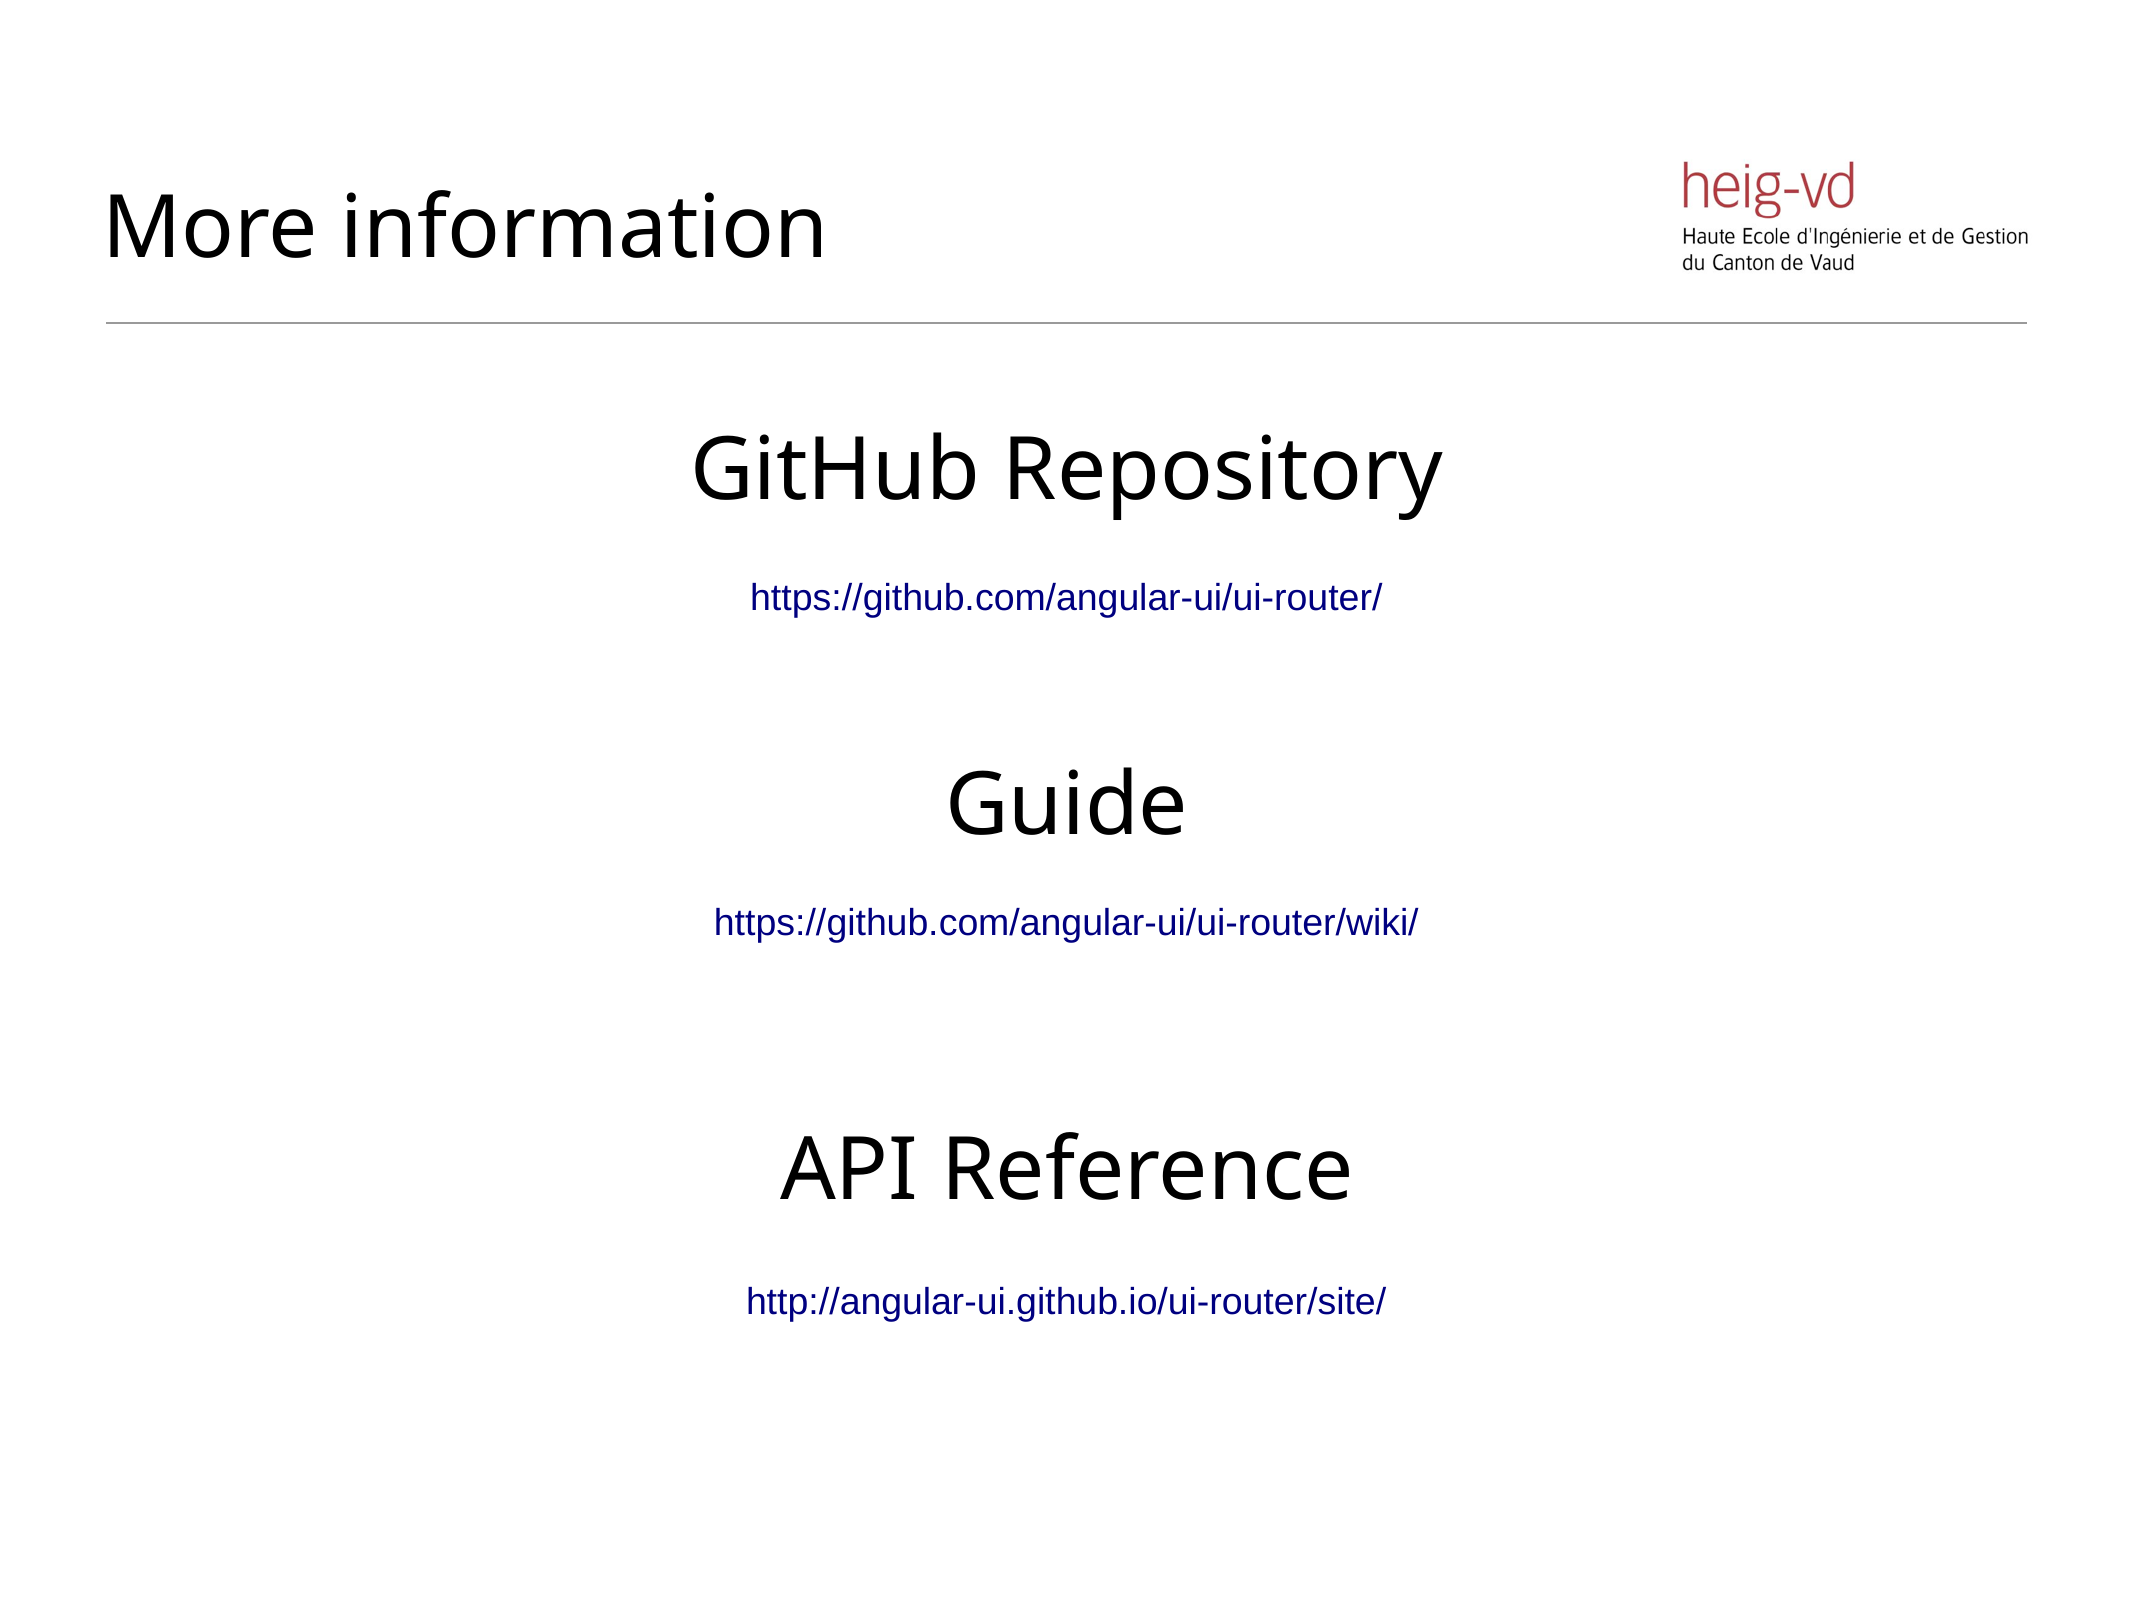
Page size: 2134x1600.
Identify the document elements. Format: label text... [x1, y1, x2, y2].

text_box https://github.com/angular-ui/ui-router/ [741, 564, 1392, 627]
text_box Guide [936, 739, 1197, 861]
text_box GitHub Repository [681, 403, 1452, 526]
text_box https://github.com/angular-ui/ui-router/wiki/ [705, 889, 1428, 952]
title More information [93, 54, 2040, 284]
text_box API Reference [771, 1103, 1362, 1226]
text_box http://angular-ui.github.io/ui-router/site/ [737, 1268, 1396, 1331]
